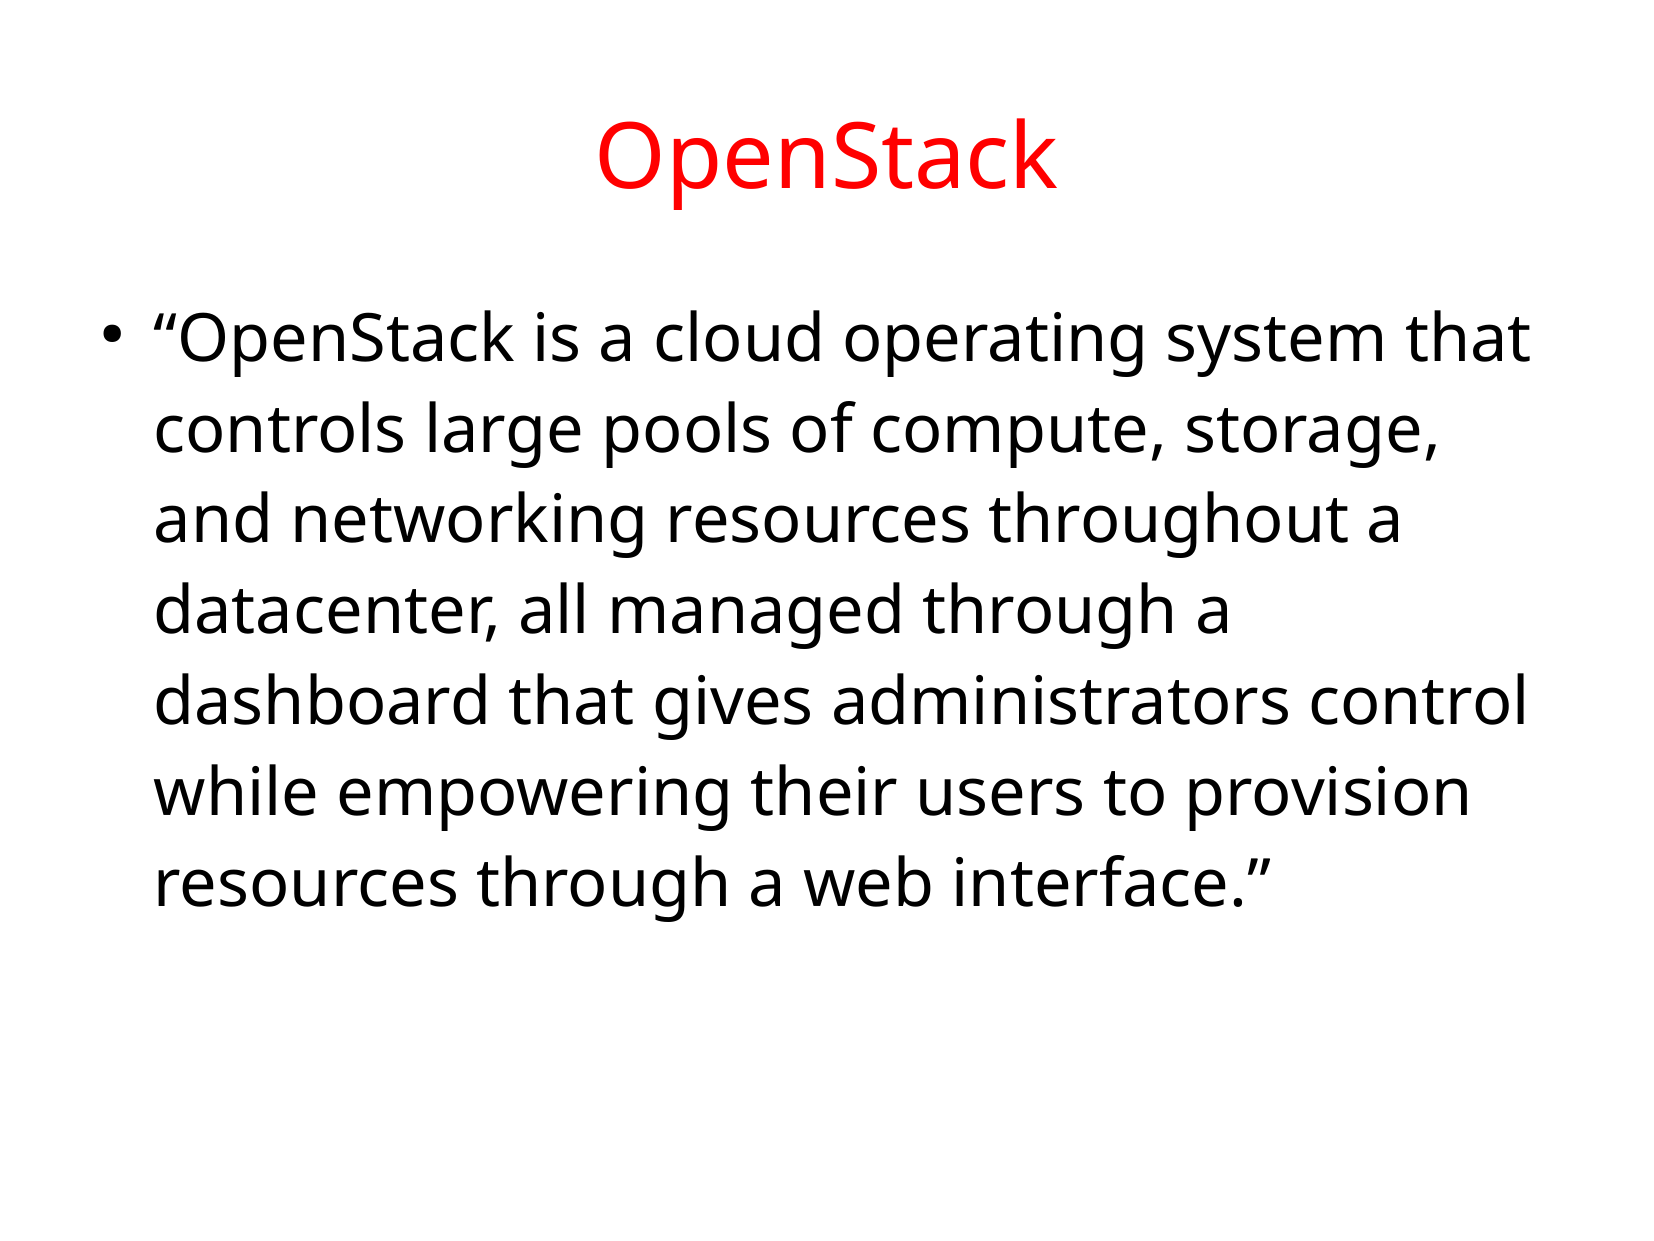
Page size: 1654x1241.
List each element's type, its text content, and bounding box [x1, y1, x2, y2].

list “OpenStack is a cloud operating system that controls large pools of compute, storage, and networking resources throughout a datacenter, all managed through a dashboard that gives administrators control while empowering their users to provision resources through a web interface.” [82, 290, 1538, 1010]
title OpenStack [82, 49, 1571, 257]
